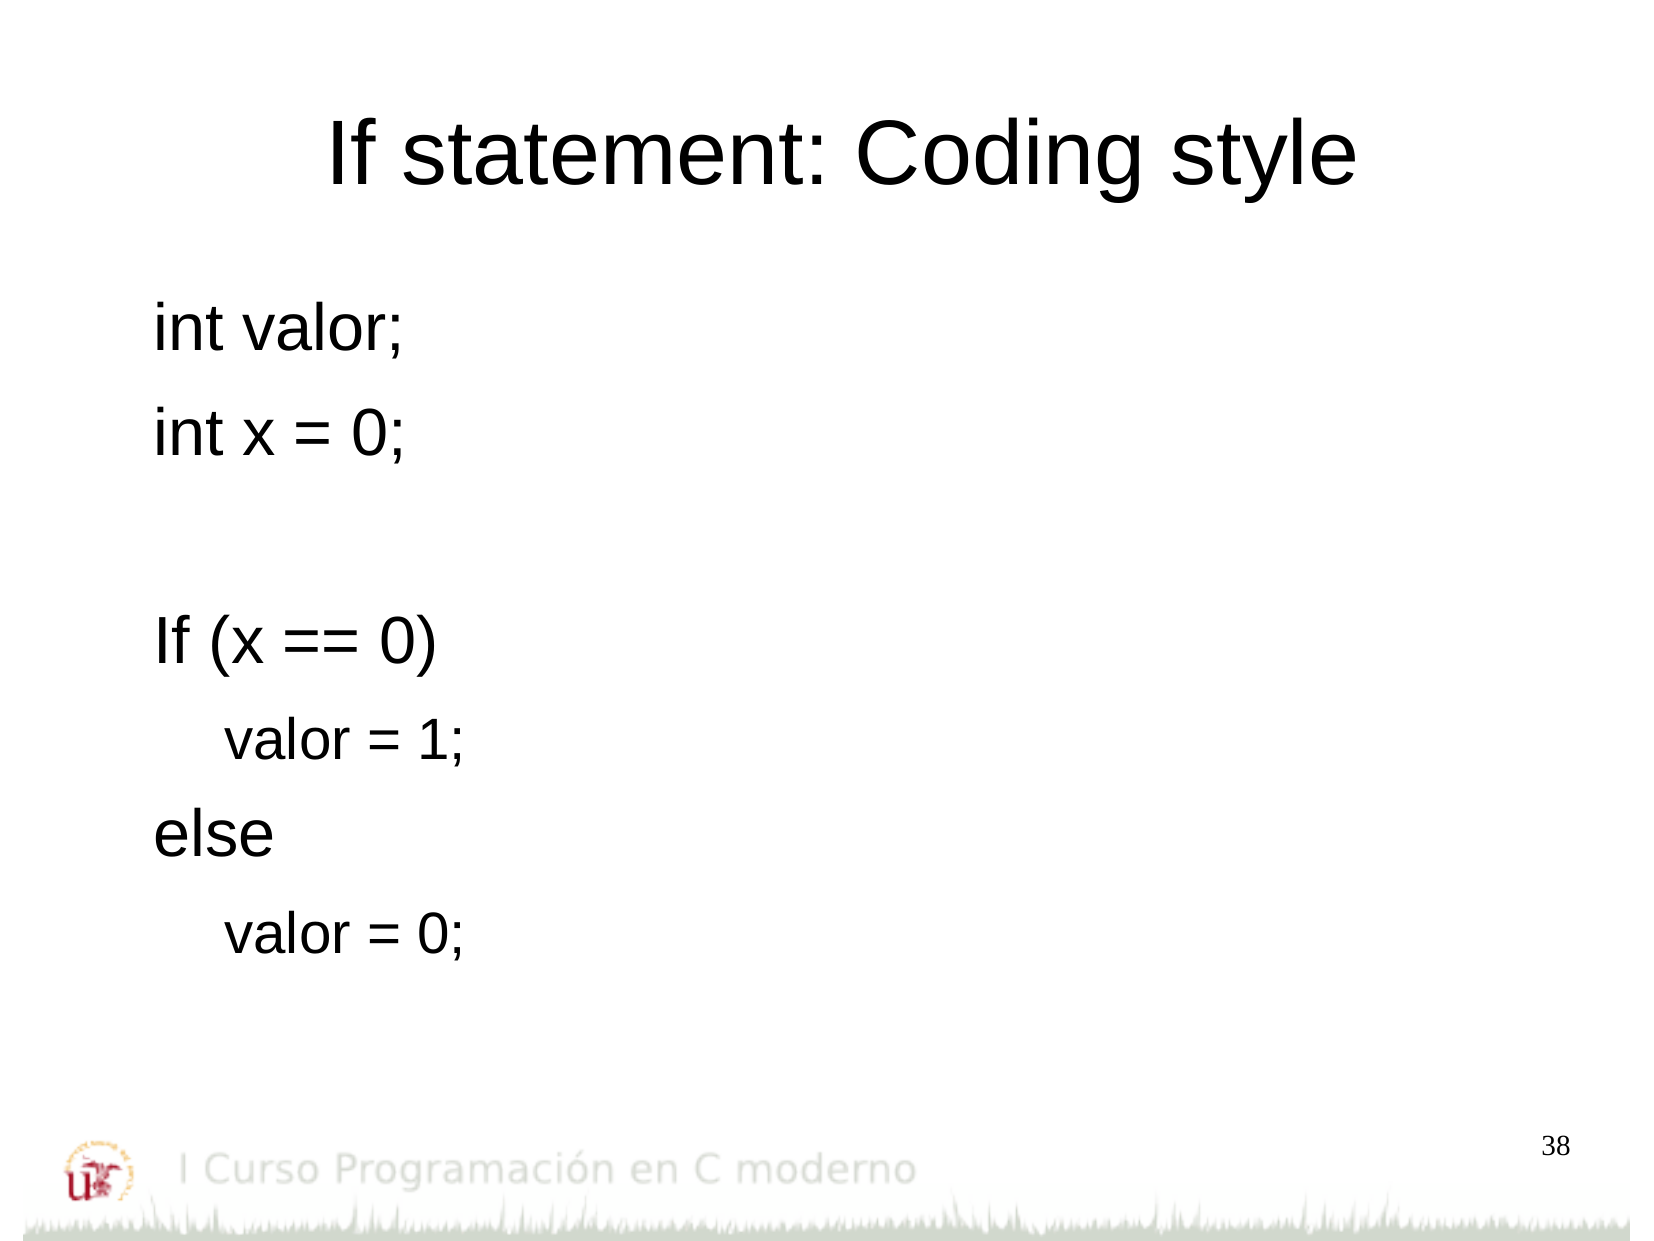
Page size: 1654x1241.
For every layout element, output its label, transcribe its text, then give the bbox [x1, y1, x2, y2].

picture [23, 1136, 1630, 1241]
list int valor; int x = 0; If (x == 0) valor = 1; else valor = 0; [82, 290, 1538, 1010]
title If statement: Coding style [82, 49, 1571, 257]
